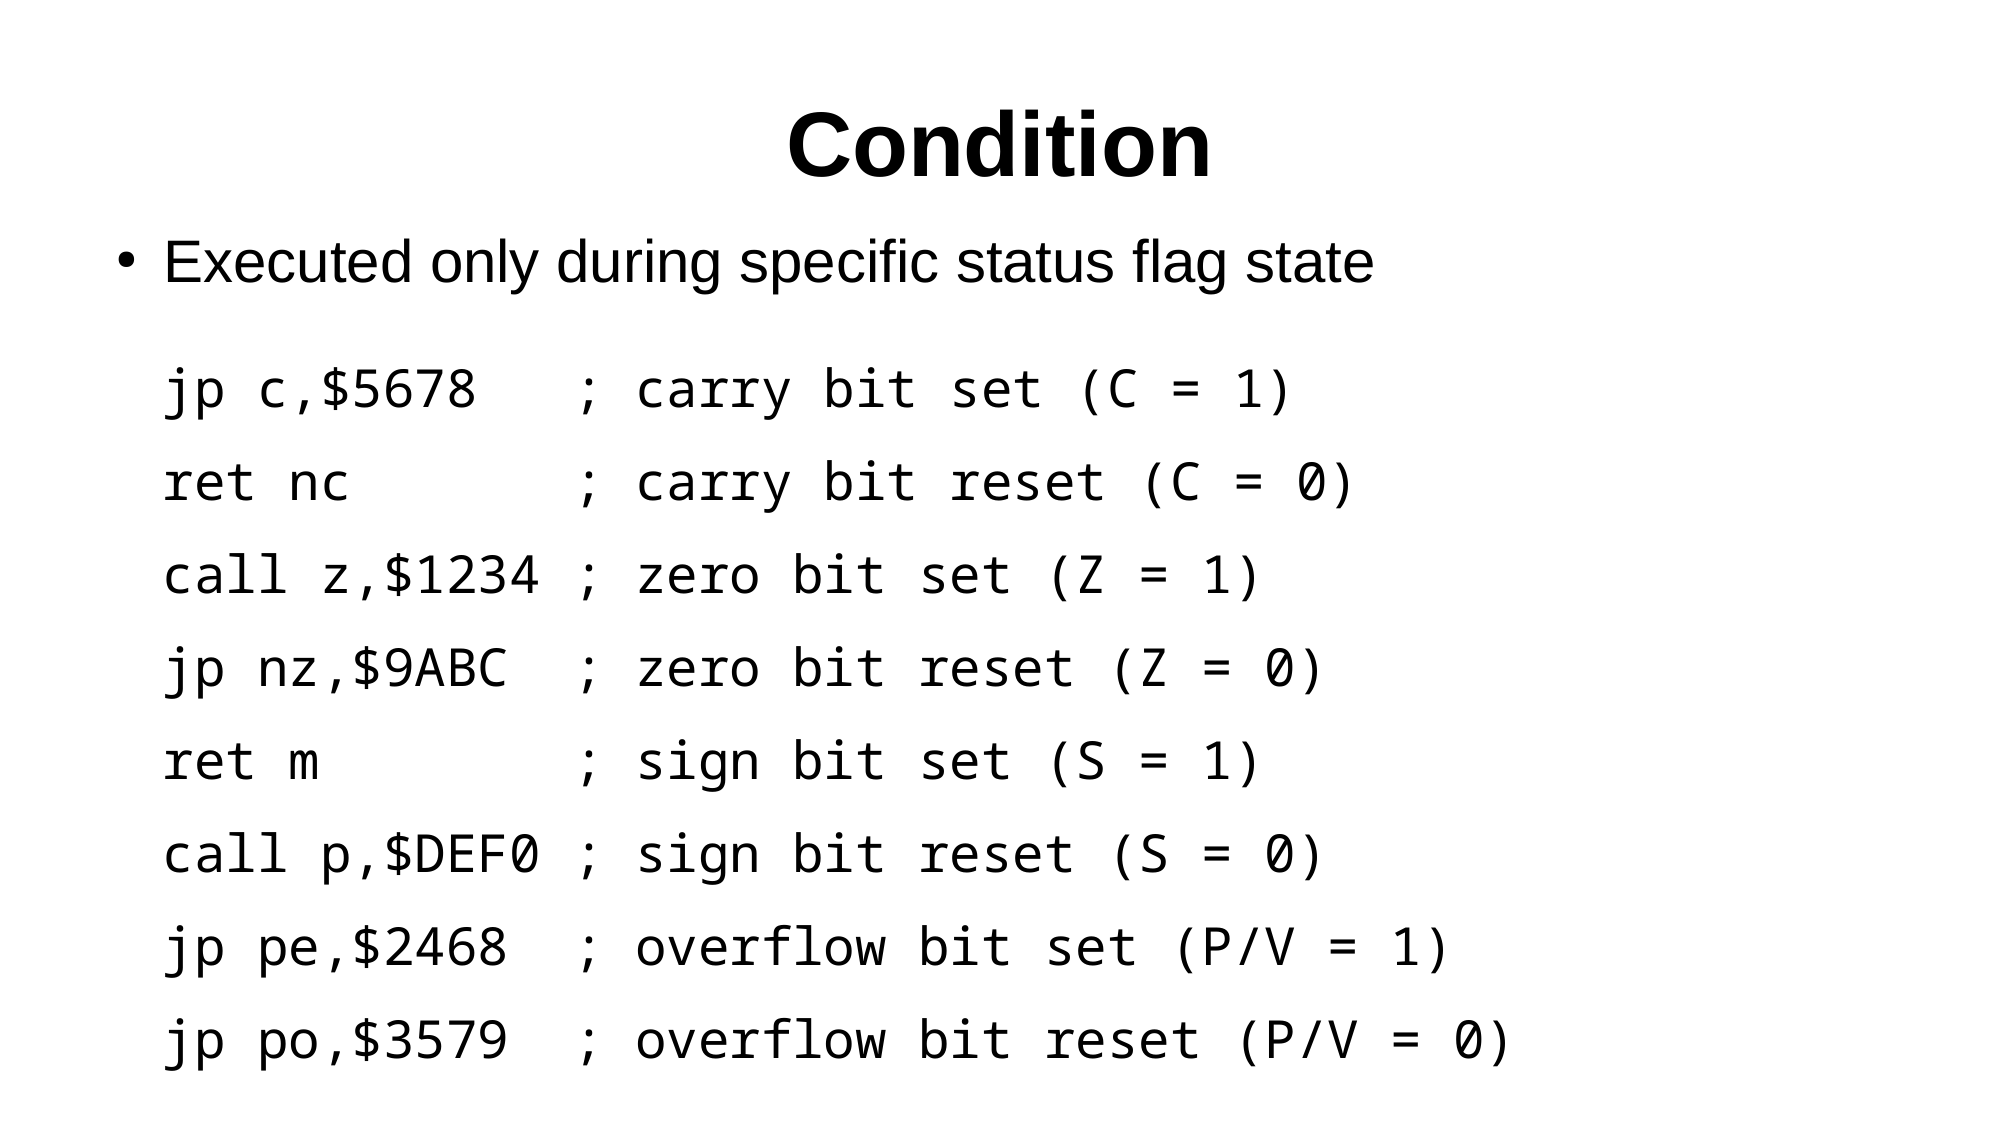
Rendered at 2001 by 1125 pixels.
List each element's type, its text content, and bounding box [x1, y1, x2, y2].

title Condition [137, 36, 1863, 227]
list Executed only during specific status flag state jp c,$5678 ; carry bit set (C = 1) ret nc ; carry bit reset (C = 0) call z,$1234 ; zero bit set (Z = 1) jp nz,$9ABC ; zero bit reset (Z = 0) ret m ; sign bit set (S = 1) call p,$DEF0 ; sign bit reset (S = 0) jp pe,$2468 ; overflow bit set (P/V = 1) jp po,$3579 ; overflow bit reset (P/V = 0) [99, 227, 1900, 1075]
